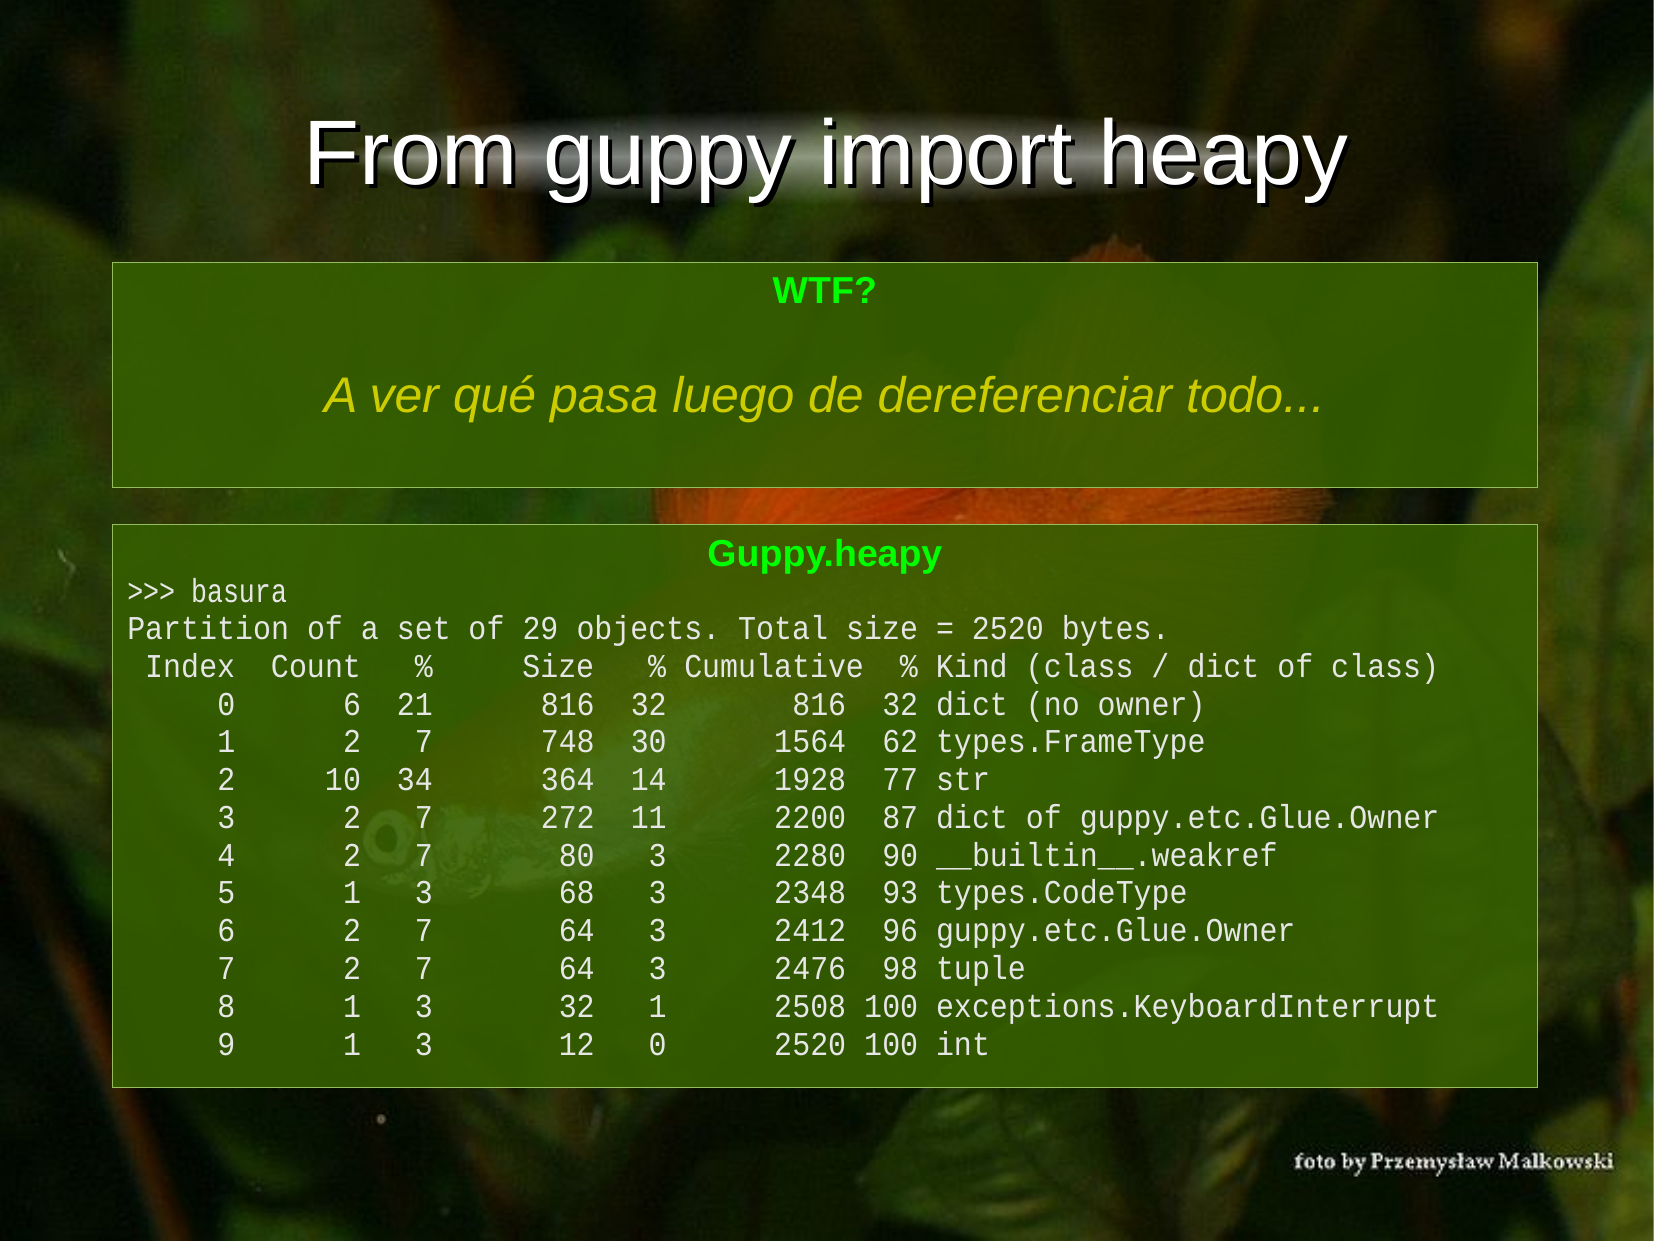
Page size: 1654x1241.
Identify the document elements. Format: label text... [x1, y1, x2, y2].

title From guppy import heapy [82, 49, 1571, 257]
picture [0, 0, 1654, 1241]
text_box WTF? A ver qué pasa luego de dereferenciar todo... [112, 262, 1538, 488]
text_box Guppy.heapy >>> basura Partition of a set of 29 objects. Total size = 2520 bytes. Index Count % Size % Cumulative % Kind (class / dict of class) 0 6 21 816 32 816 32 dict (no owner) 1 2 7 748 30 1564 62 types.FrameType 2 10 34 364 14 1928 77 str 3 2 7 272 11 2200 87 dict of guppy.etc.Glue.Owner 4 2 7 80 3 2280 90 __builtin__.weakref 5 1 3 68 3 2348 93 types.CodeType 6 2 7 64 3 2412 96 guppy.etc.Glue.Owner 7 2 7 64 3 2476 98 tuple 8 1 3 32 1 2508 100 exceptions.KeyboardInterrupt 9 1 3 12 0 2520 100 int [112, 524, 1538, 1088]
